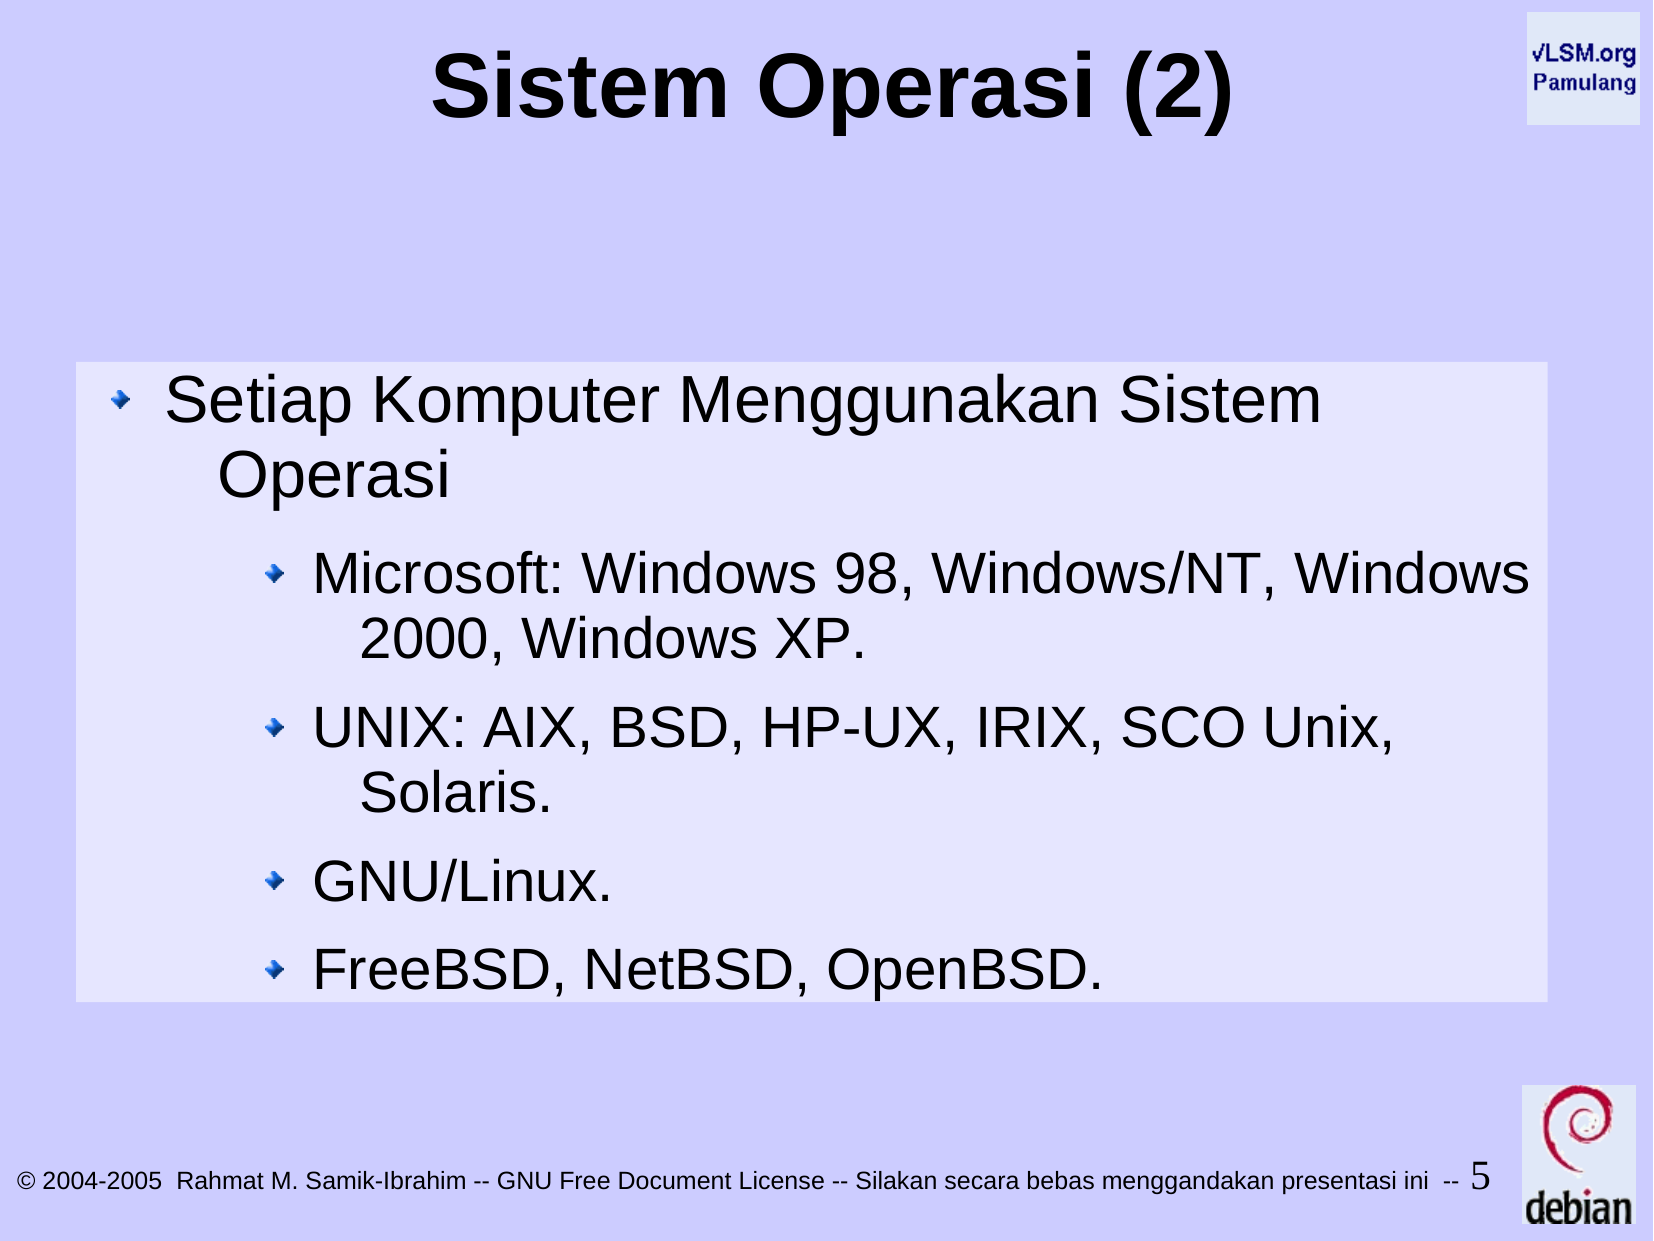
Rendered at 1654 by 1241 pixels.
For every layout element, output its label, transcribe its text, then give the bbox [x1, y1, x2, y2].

list Setiap Komputer Menggunakan Sistem Operasi Microsoft: Windows 98, Windows/NT, Windows 2000, Windows XP. UNIX: AIX, BSD, HP-UX, IRIX, SCO Unix, Solaris. GNU/Linux. FreeBSD, NetBSD, OpenBSD. [76, 361, 1548, 938]
title Sistem Operasi (2) [40, 31, 1625, 142]
picture [265, 960, 284, 979]
picture [1527, 12, 1640, 125]
picture [1522, 1085, 1636, 1224]
